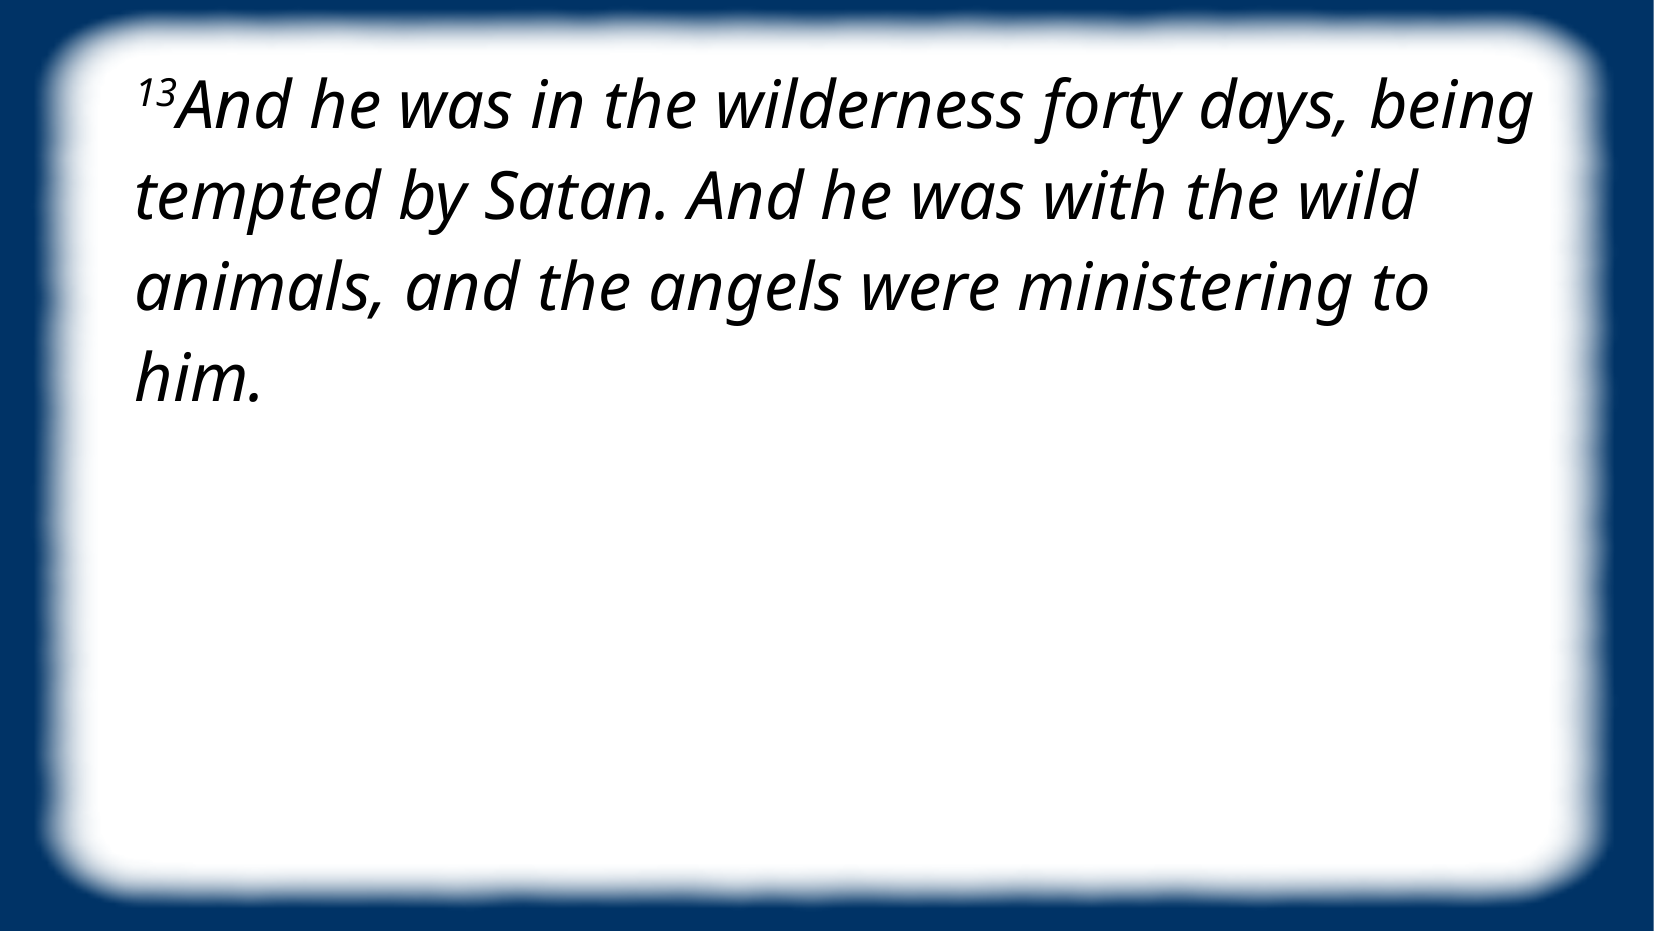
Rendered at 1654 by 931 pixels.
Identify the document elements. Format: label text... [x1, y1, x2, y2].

picture [0, 0, 1654, 931]
text_box 13And he was in the wilderness forty days, being tempted by Satan. And he was with the wild animals, and the angels were ministering to him. [120, 50, 1561, 421]
